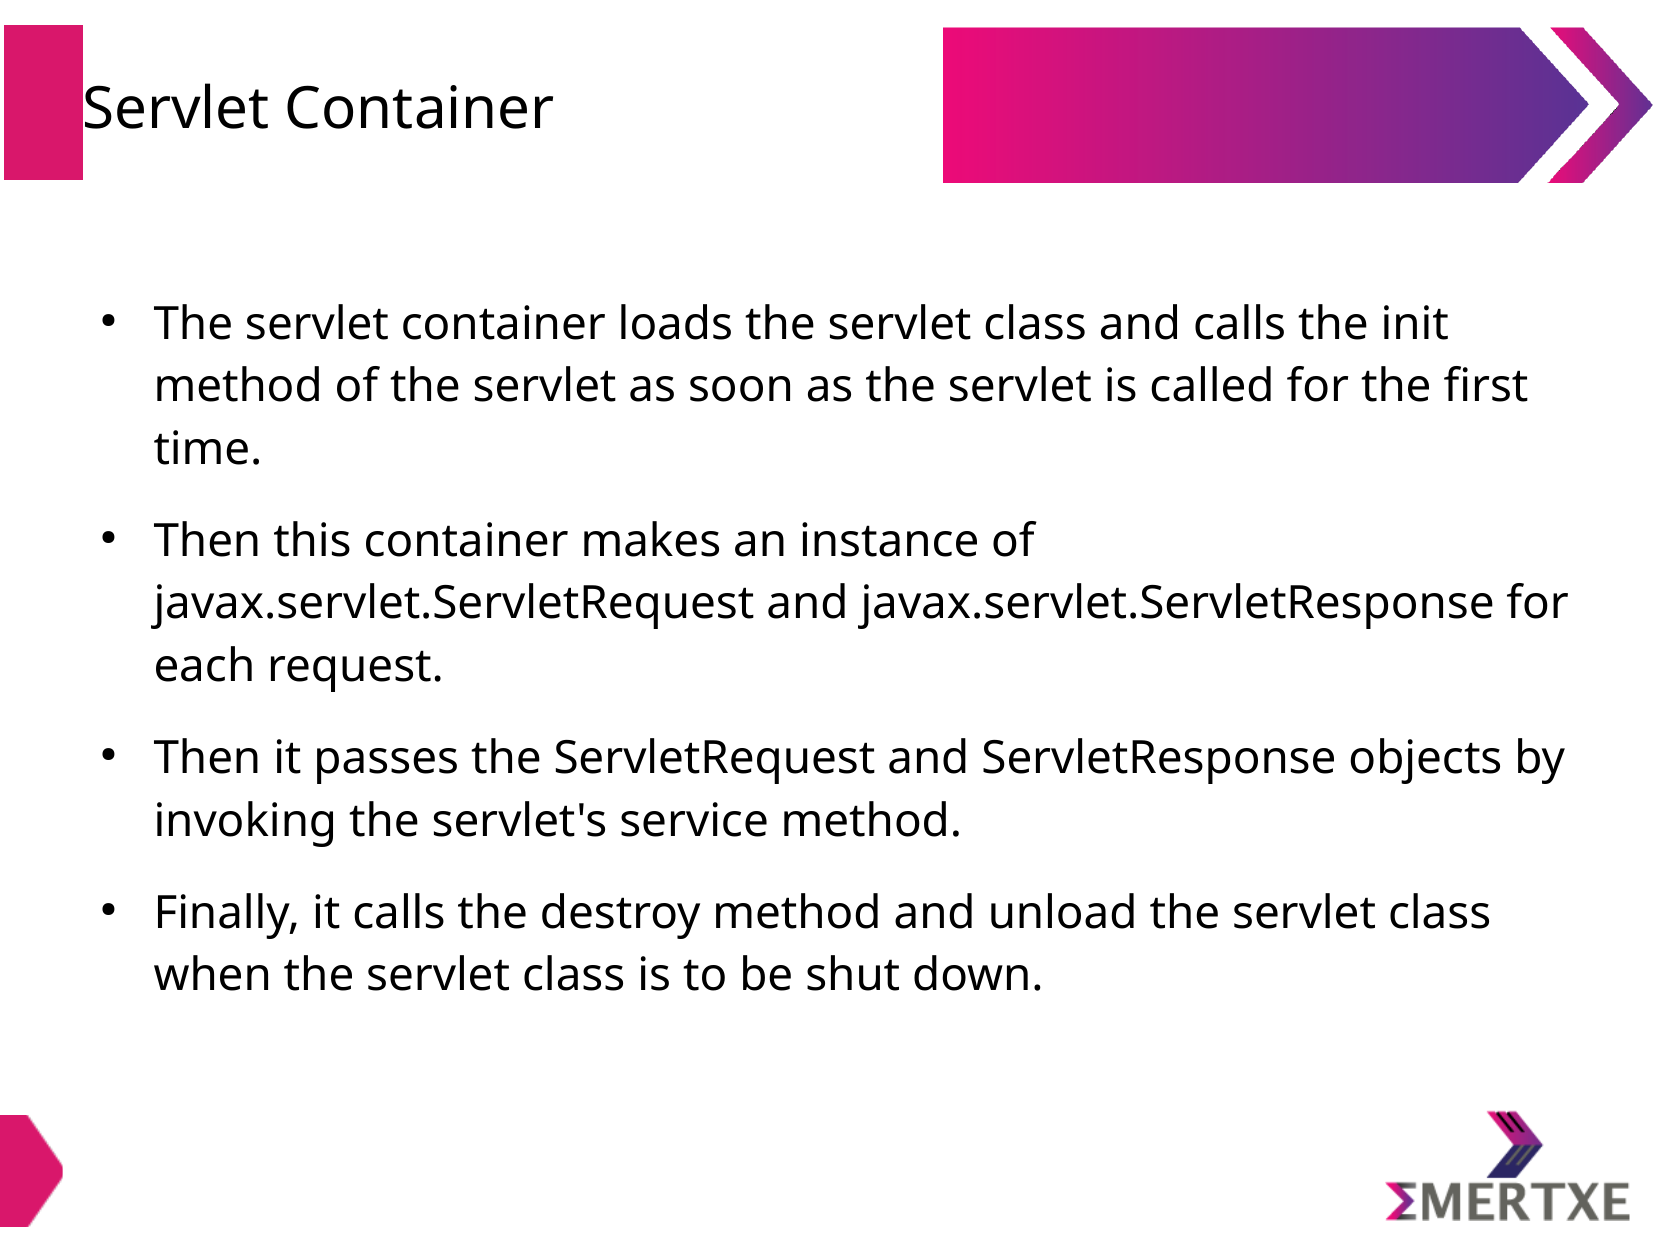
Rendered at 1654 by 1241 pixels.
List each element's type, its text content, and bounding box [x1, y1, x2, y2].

title Servlet Container [82, 2, 1571, 210]
picture [1385, 1107, 1631, 1221]
picture [1571, 27, 1653, 183]
list The servlet container loads the servlet class and calls the init method of the servlet as soon as the servlet is called for the first time. Then this container makes an instance of javax.servlet.ServletRequest and javax.servlet.ServletResponse for each request. Then it passes the ServletRequest and ServletResponse objects by invoking the servlet's service method. Finally, it calls the destroy method and unload the servlet class when the servlet class is to be shut down. [82, 290, 1571, 1010]
